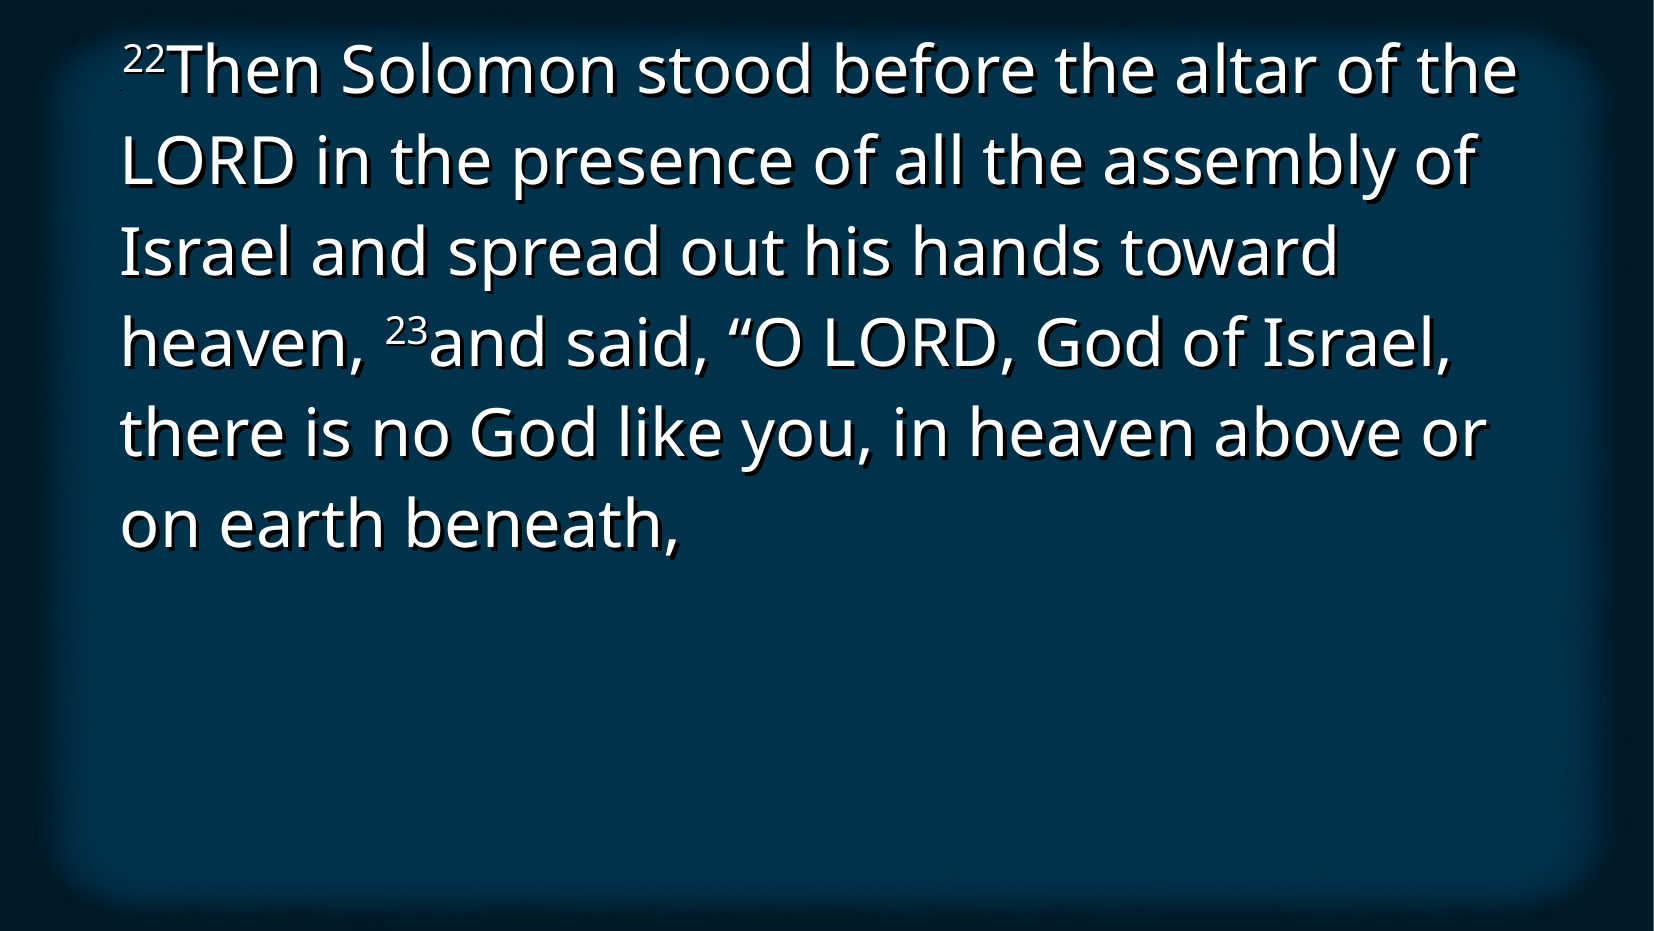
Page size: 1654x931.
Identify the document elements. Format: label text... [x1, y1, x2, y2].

picture [0, 0, 1654, 931]
text_box 22Then Solomon stood before the altar of the LORD in the presence of all the assembly of Israel and spread out his hands toward heaven, 23and said, “O LORD, God of Israel, there is no God like you, in heaven above or on earth beneath, [105, 15, 1561, 563]
